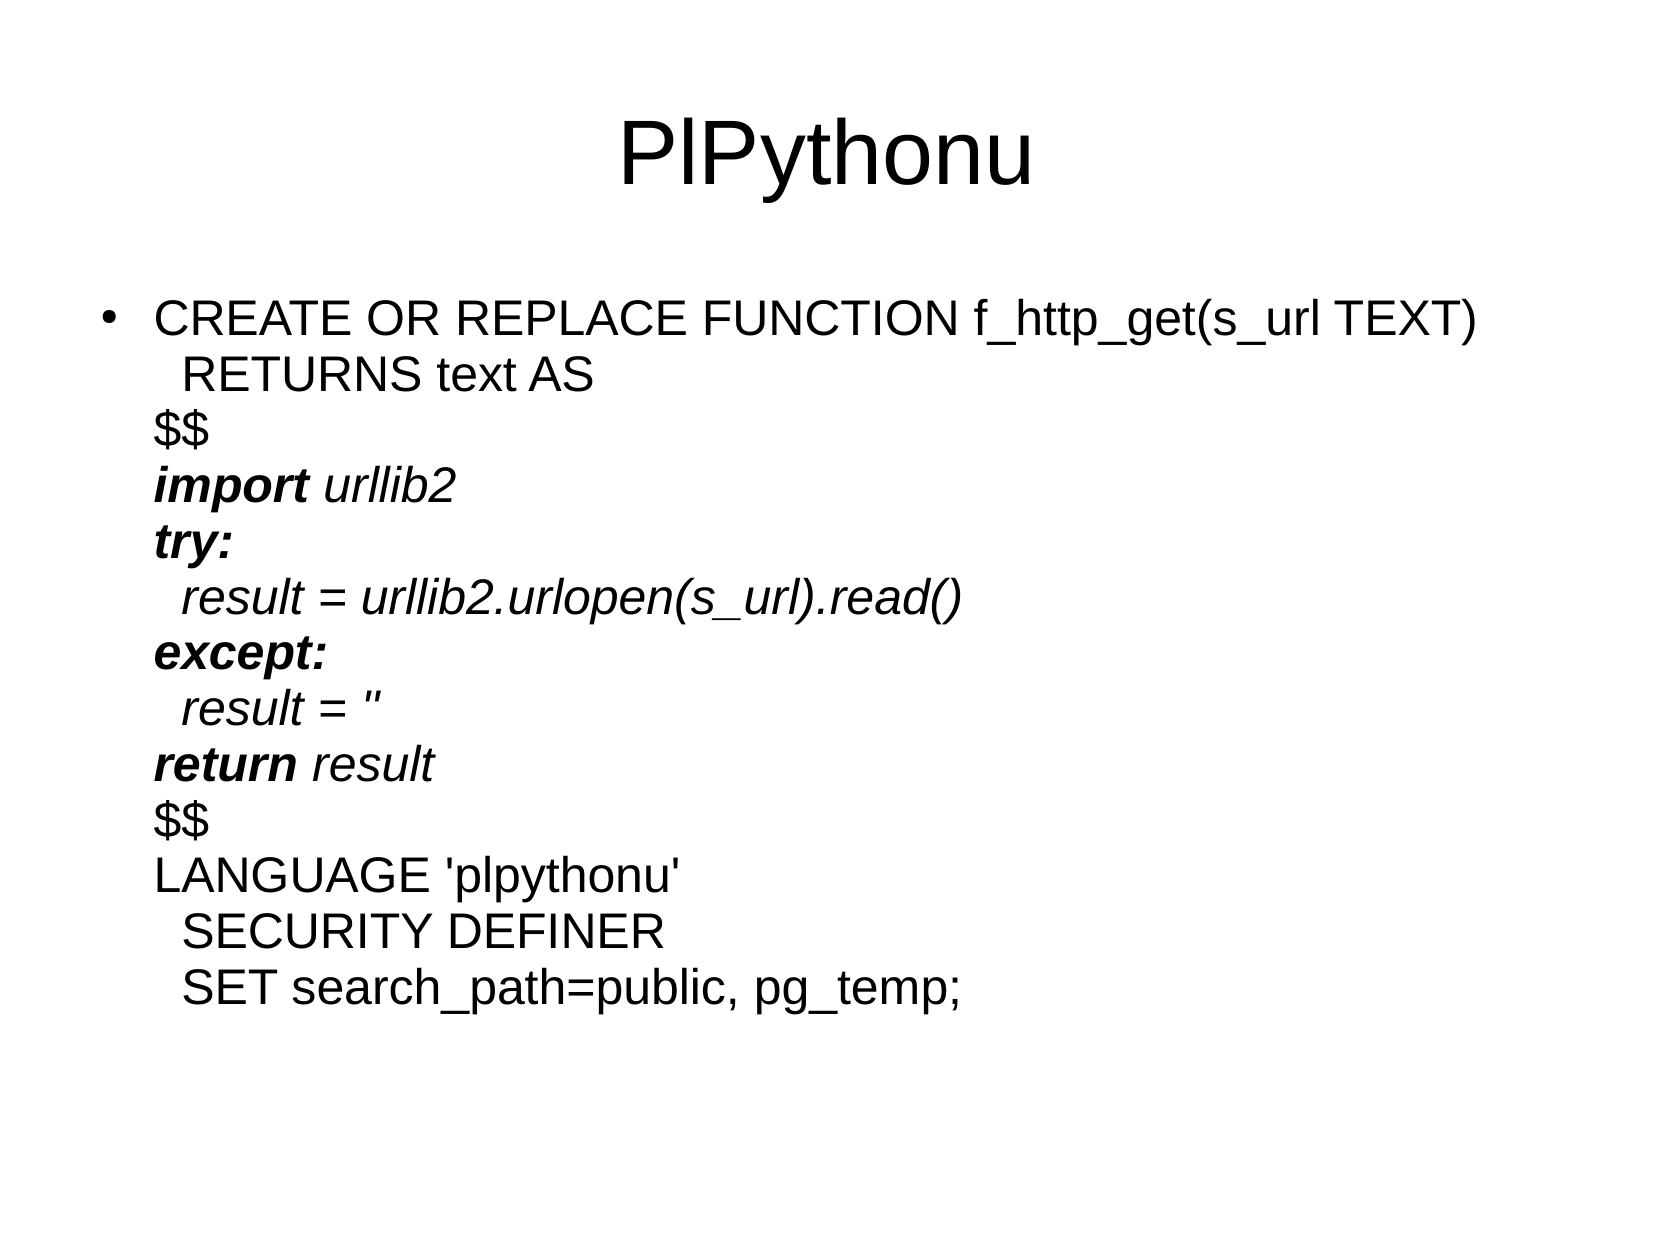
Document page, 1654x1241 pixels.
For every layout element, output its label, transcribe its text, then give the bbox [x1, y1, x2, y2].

list CREATE OR REPLACE FUNCTION f_http_get(s_url TEXT) RETURNS text AS $$ import urllib2 try: result = urllib2.urlopen(s_url).read() except: result = '' return result $$ LANGUAGE 'plpythonu' SECURITY DEFINER SET search_path=public, pg_temp; [82, 290, 1571, 1109]
title PlPythonu [82, 49, 1571, 257]
